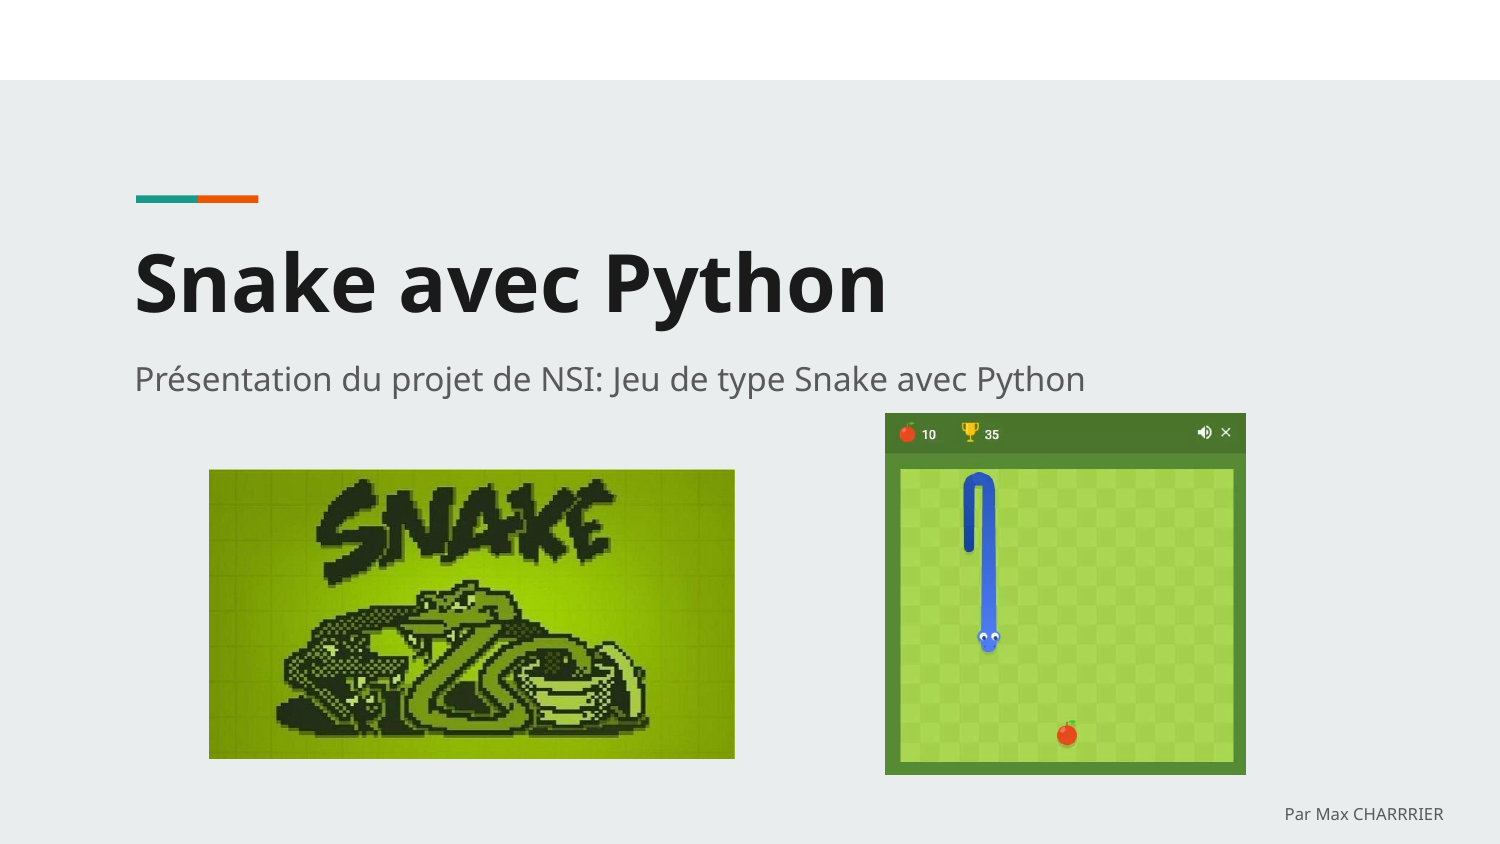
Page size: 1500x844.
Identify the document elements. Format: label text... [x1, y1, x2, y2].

subtitle Présentation du projet de NSI: Jeu de type Snake avec Python [119, 343, 1381, 433]
title Snake avec Python [119, 216, 1381, 343]
picture [209, 469, 735, 759]
list Par Max CHARRRIER [1269, 786, 1489, 832]
picture [885, 413, 1246, 775]
